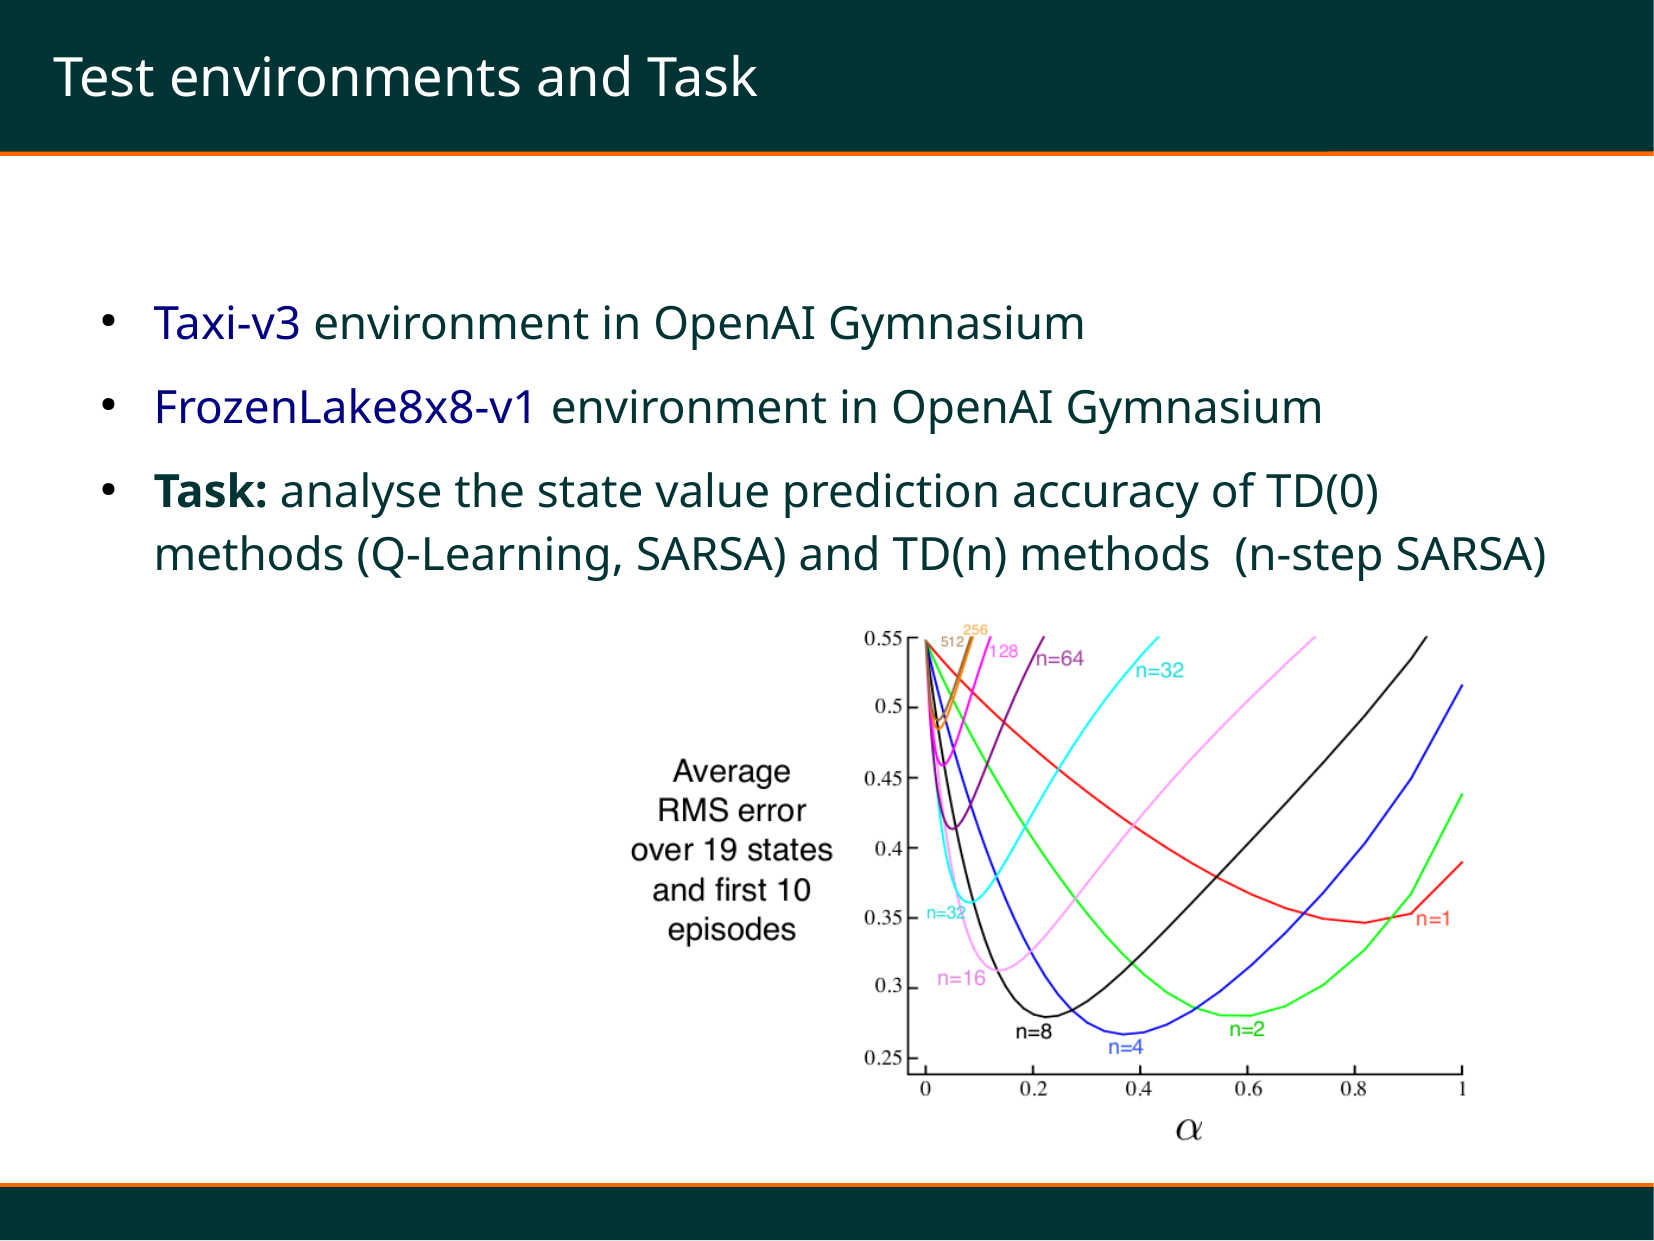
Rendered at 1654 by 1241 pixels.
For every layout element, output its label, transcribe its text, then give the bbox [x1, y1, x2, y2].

title Test environments and Task [0, 0, 1329, 152]
picture [581, 599, 1531, 1156]
list Taxi-v3 environment in OpenAI Gymnasium FrozenLake8x8-v1 environment in OpenAI Gymnasium Task: analyse the state value prediction accuracy of TD(0) methods (Q-Learning, SARSA) and TD(n) methods (n-step SARSA) [82, 290, 1571, 1141]
